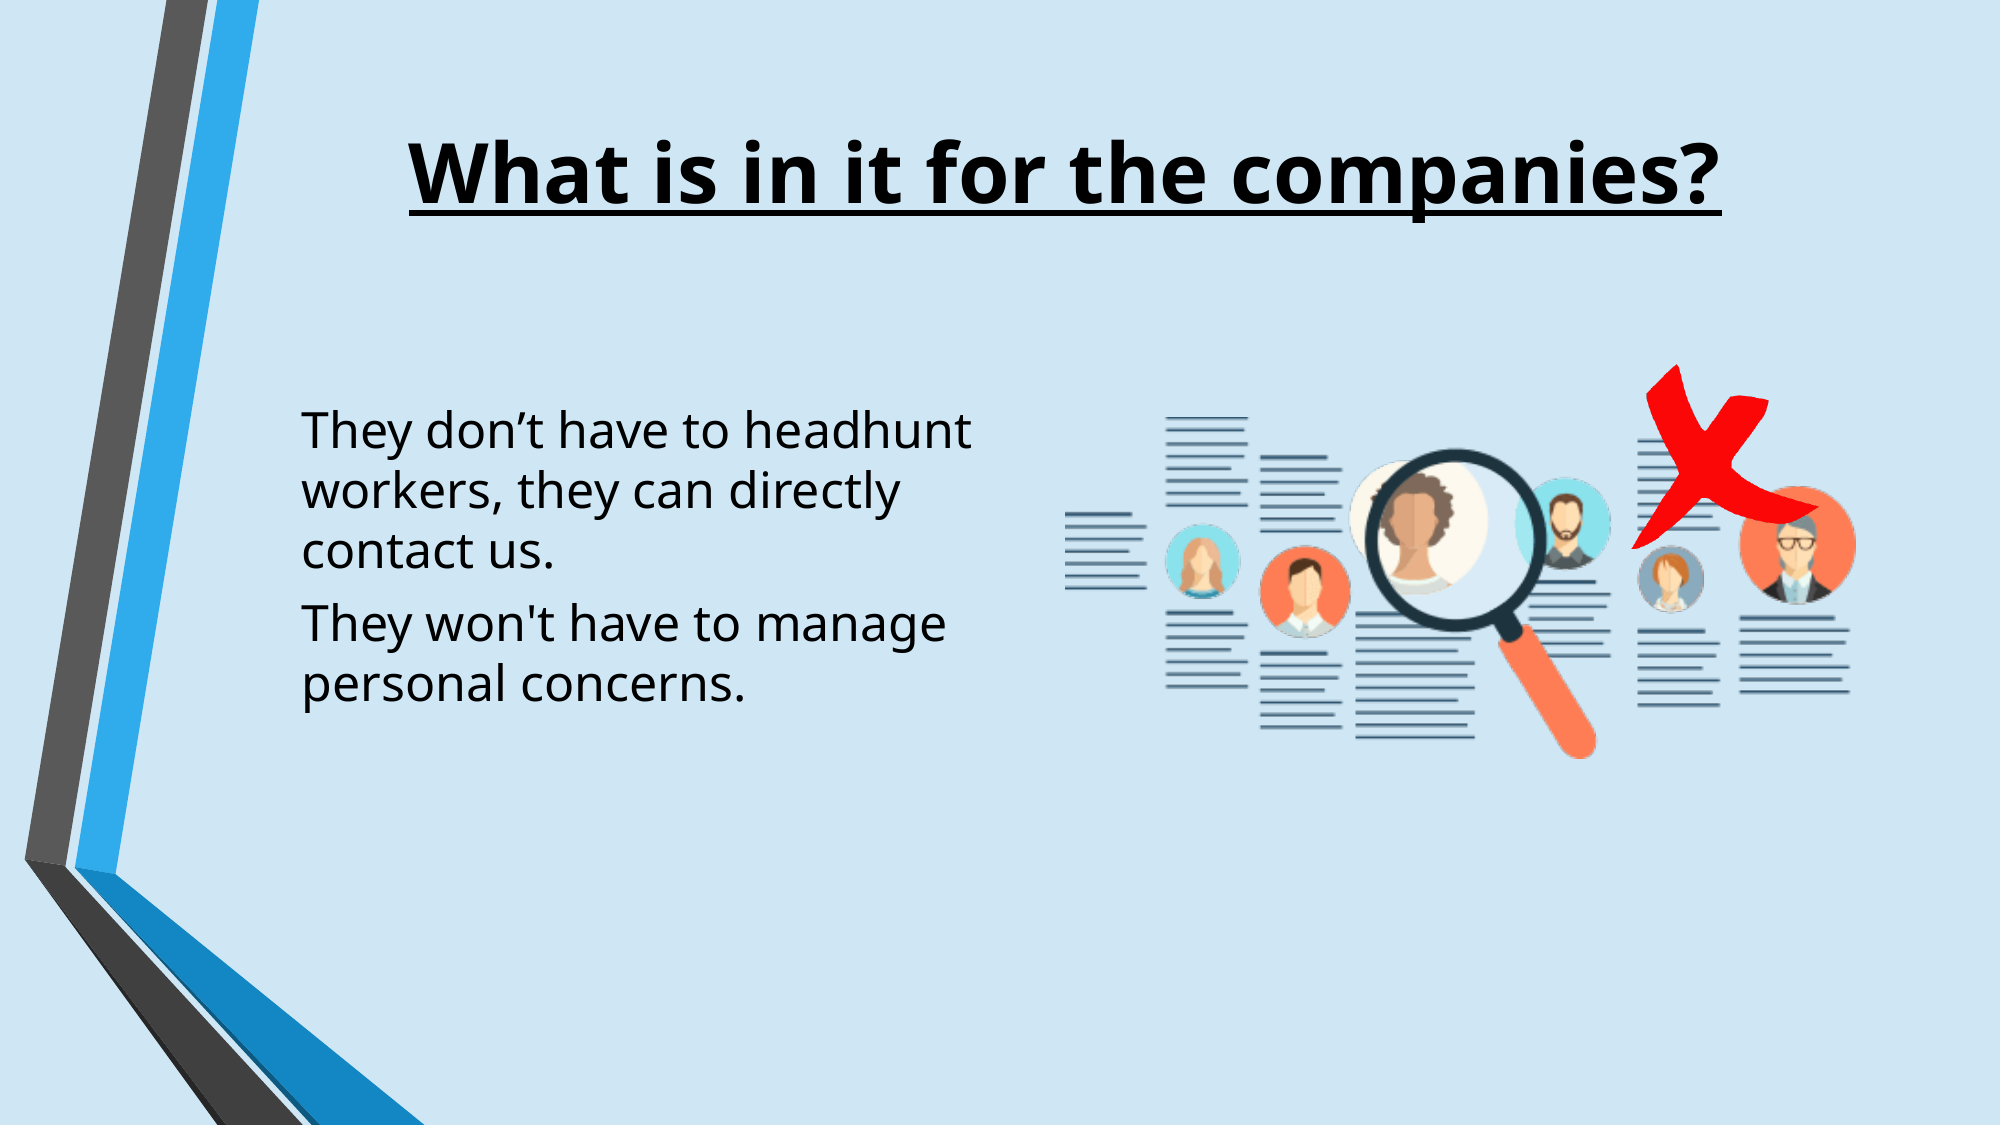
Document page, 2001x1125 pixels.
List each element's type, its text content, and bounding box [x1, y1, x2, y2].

picture [1065, 364, 1856, 759]
list They don’t have to headhunt workers, they can directly contact us. They won't have to manage personal concerns. [286, 391, 1066, 734]
title What is in it for the companies? [243, 112, 1887, 400]
